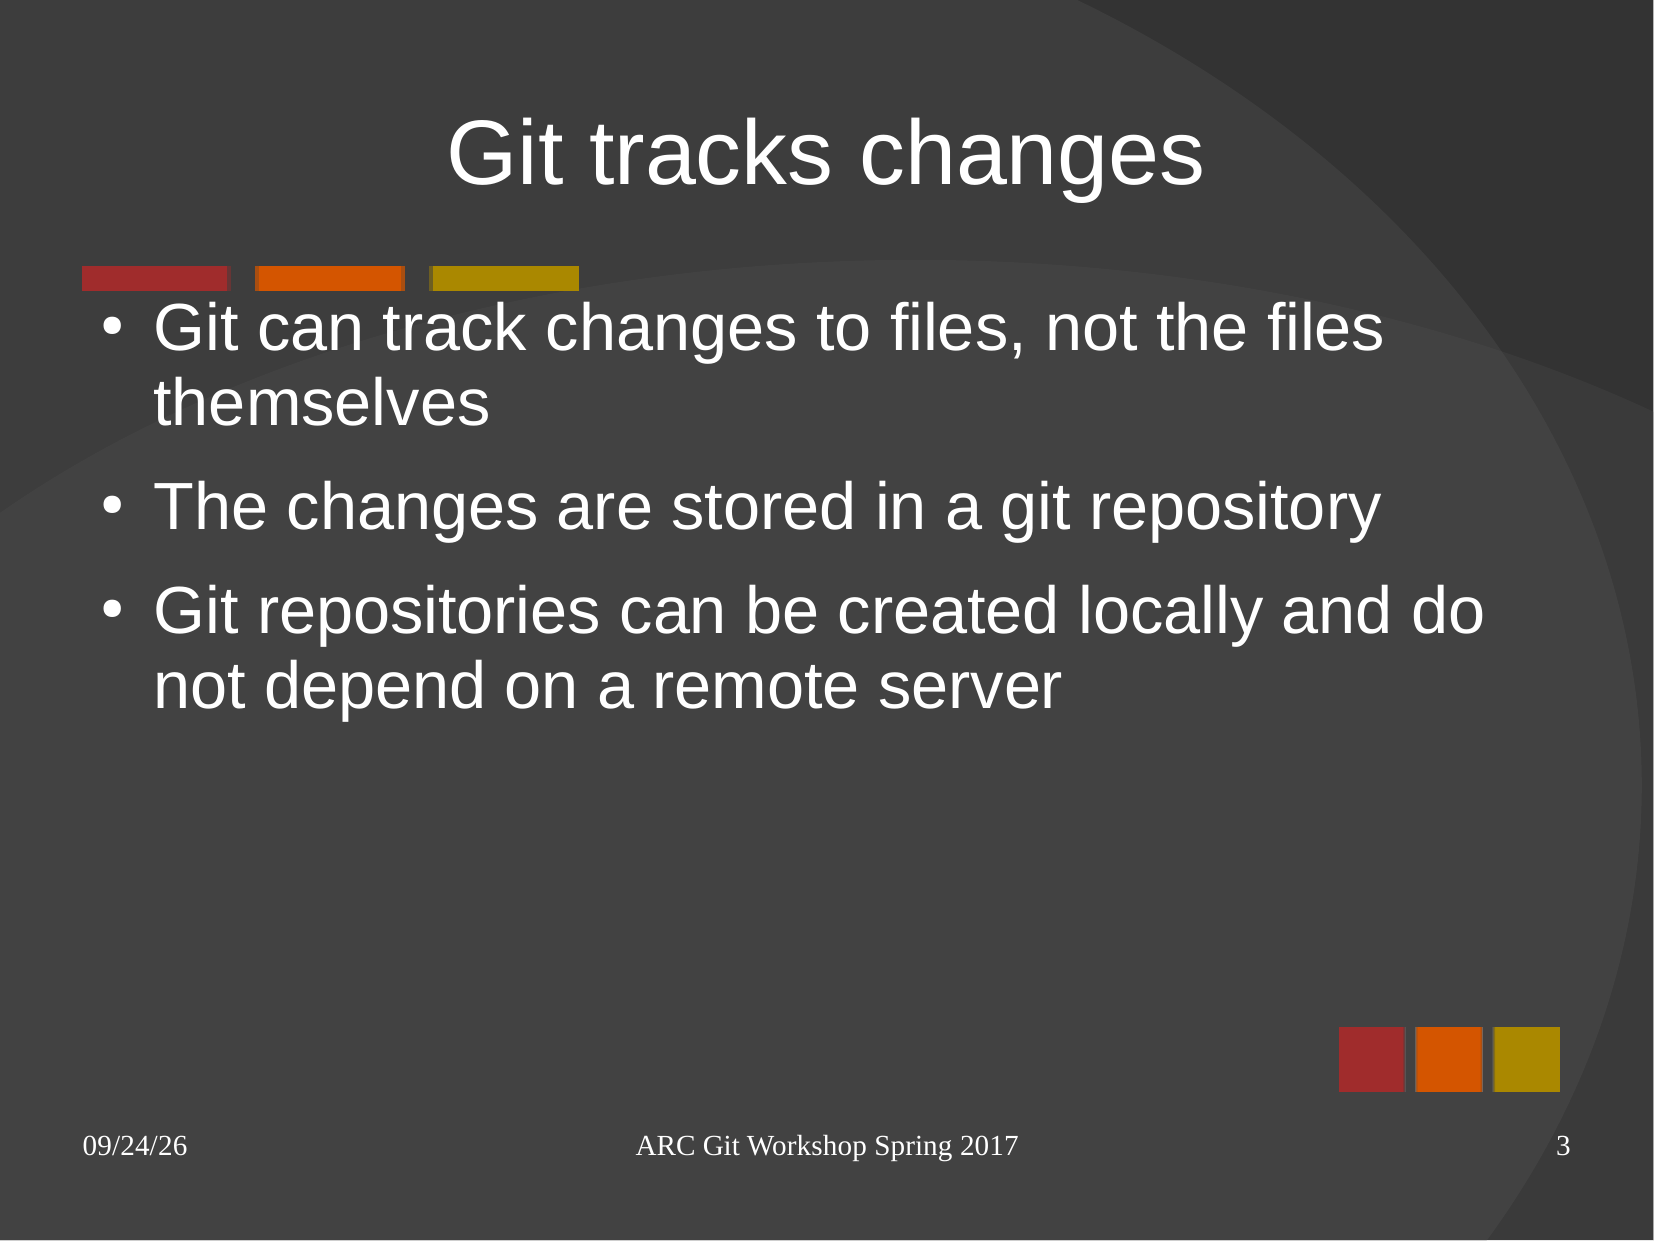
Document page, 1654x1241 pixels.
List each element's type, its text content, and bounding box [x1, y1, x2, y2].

title Git tracks changes [82, 49, 1571, 257]
picture [82, 266, 579, 290]
list Git can track changes to files, not the files themselves The changes are stored in a git repository Git repositories can be created locally and do not depend on a remote server [82, 290, 1571, 1010]
picture [1339, 1027, 1560, 1092]
